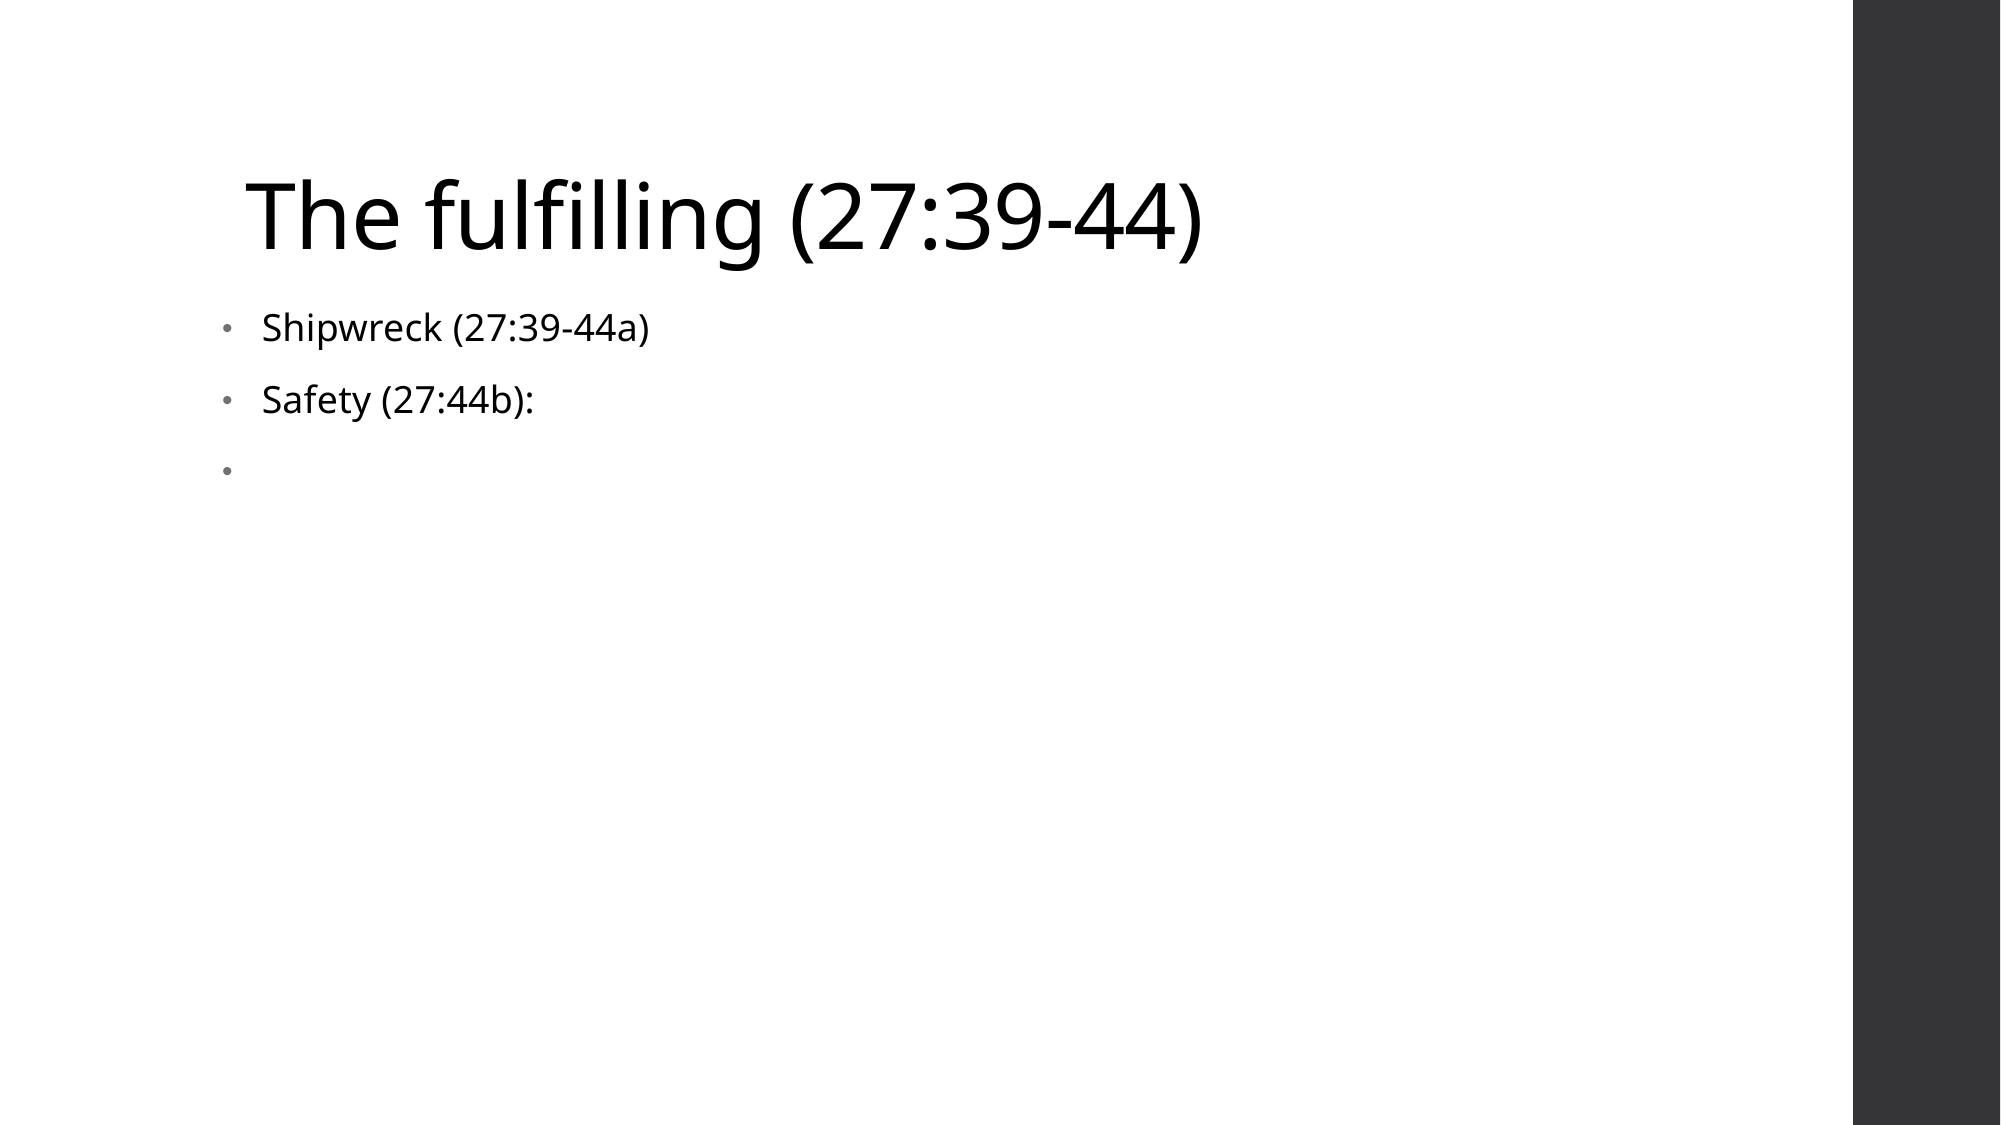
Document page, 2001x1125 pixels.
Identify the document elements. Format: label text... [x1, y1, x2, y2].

title The fulfilling (27:39-44) [206, 60, 1797, 278]
list Shipwreck (27:39-44a) Safety (27:44b): [206, 299, 1617, 1014]
